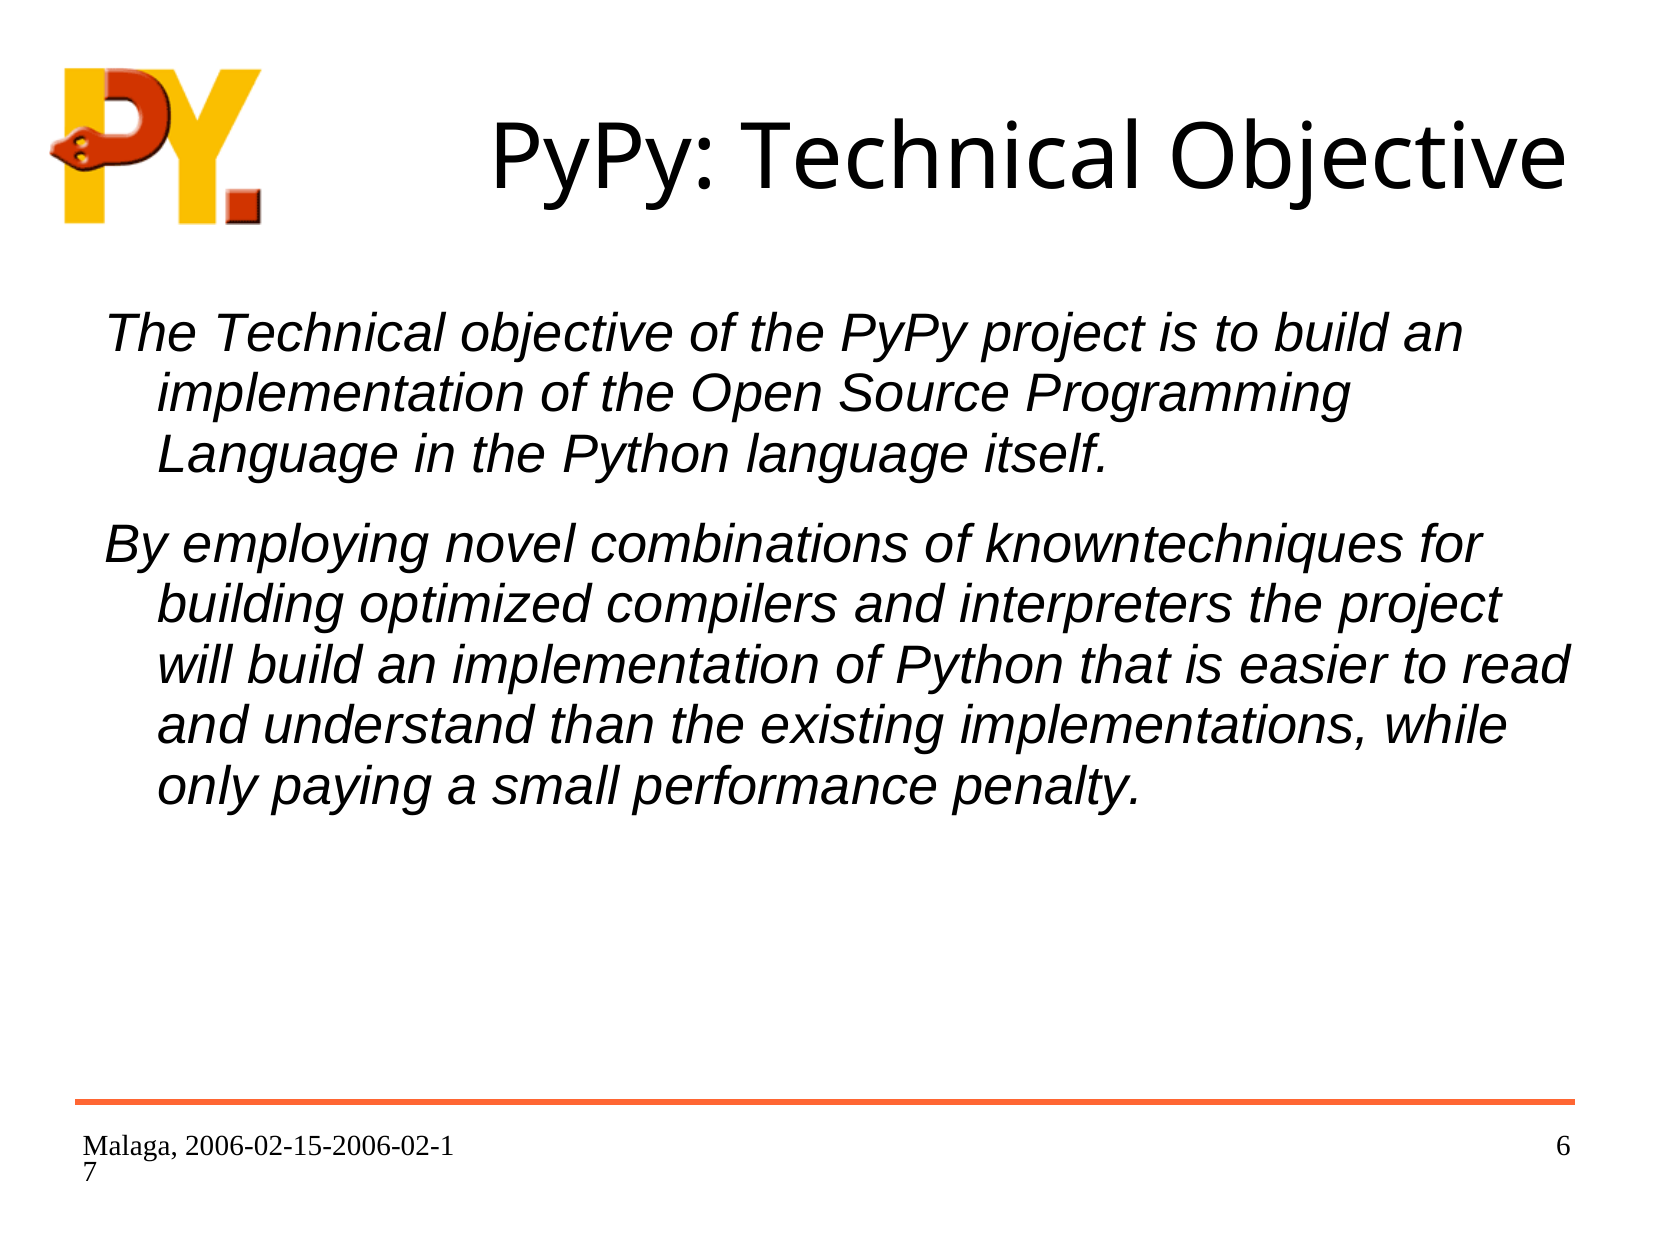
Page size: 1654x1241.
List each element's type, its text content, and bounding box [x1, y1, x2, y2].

title PyPy: Technical Objective [300, 49, 1571, 257]
list The Technical objective of the PyPy project is to build an implementation of the Open Source Programming Language in the Python language itself. By employing novel combinations of knowntechniques for building optimized compilers and interpreters the project will build an implementation of Python that is easier to read and understand than the existing implementations, while only paying a small performance penalty. [86, 302, 1576, 913]
picture [49, 67, 263, 225]
